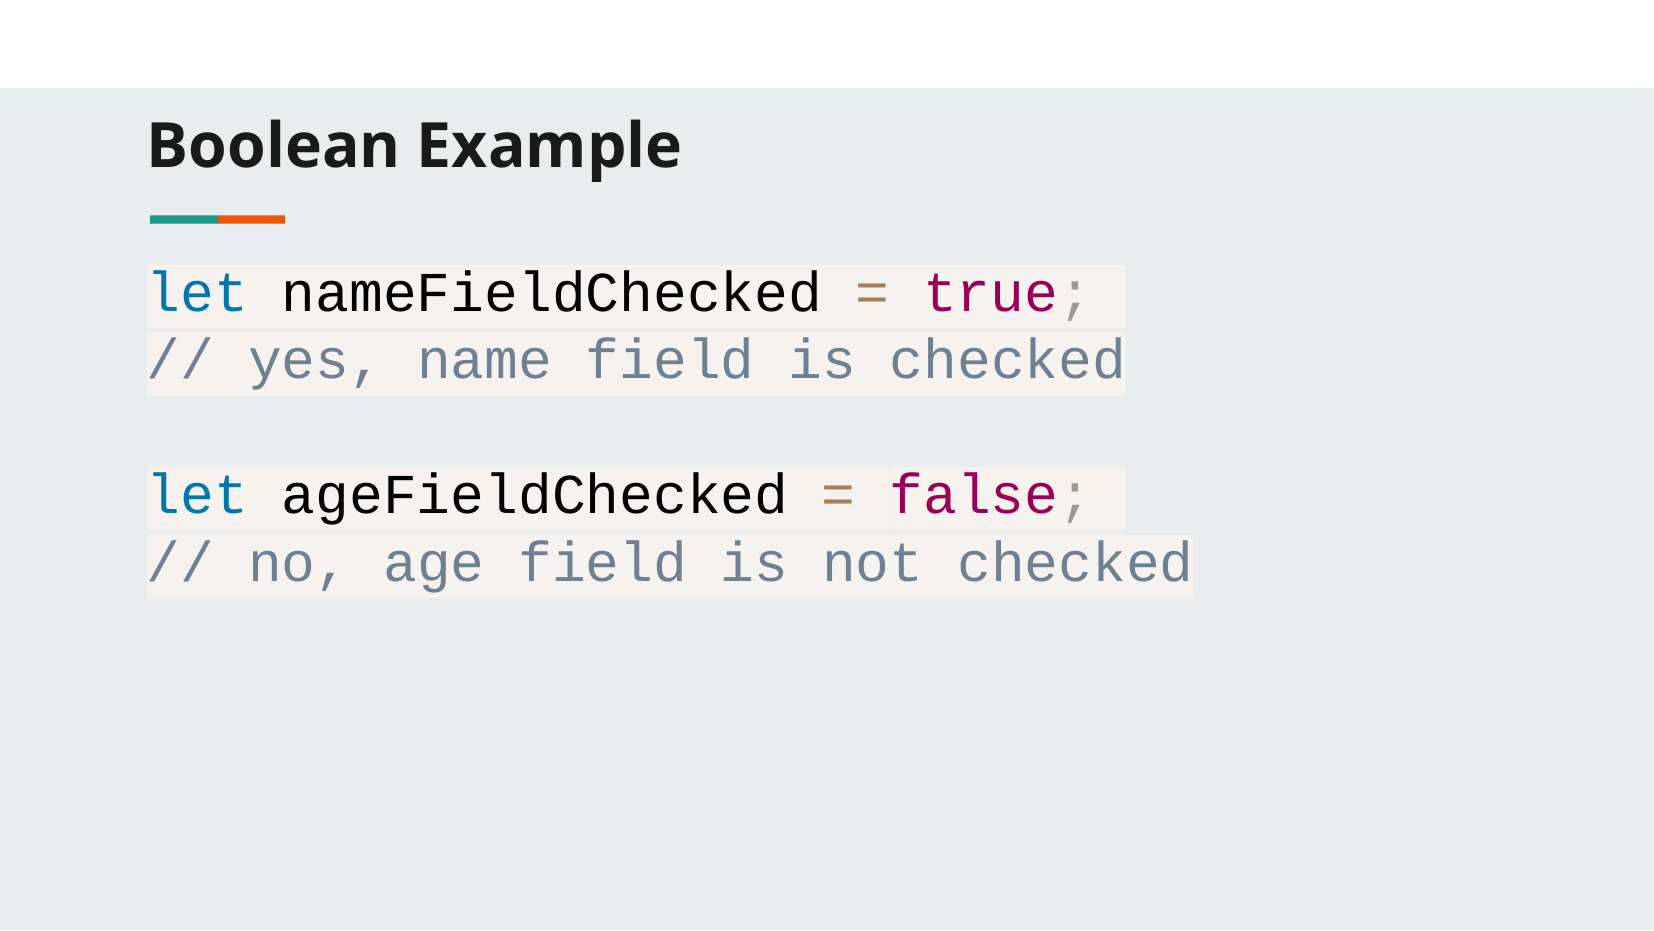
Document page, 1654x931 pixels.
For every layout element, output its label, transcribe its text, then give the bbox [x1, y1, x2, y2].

title Boolean Example let nameFieldChecked = true; // yes, name field is checked let ageFieldChecked = false; // no, age field is not checked [131, 90, 1523, 706]
